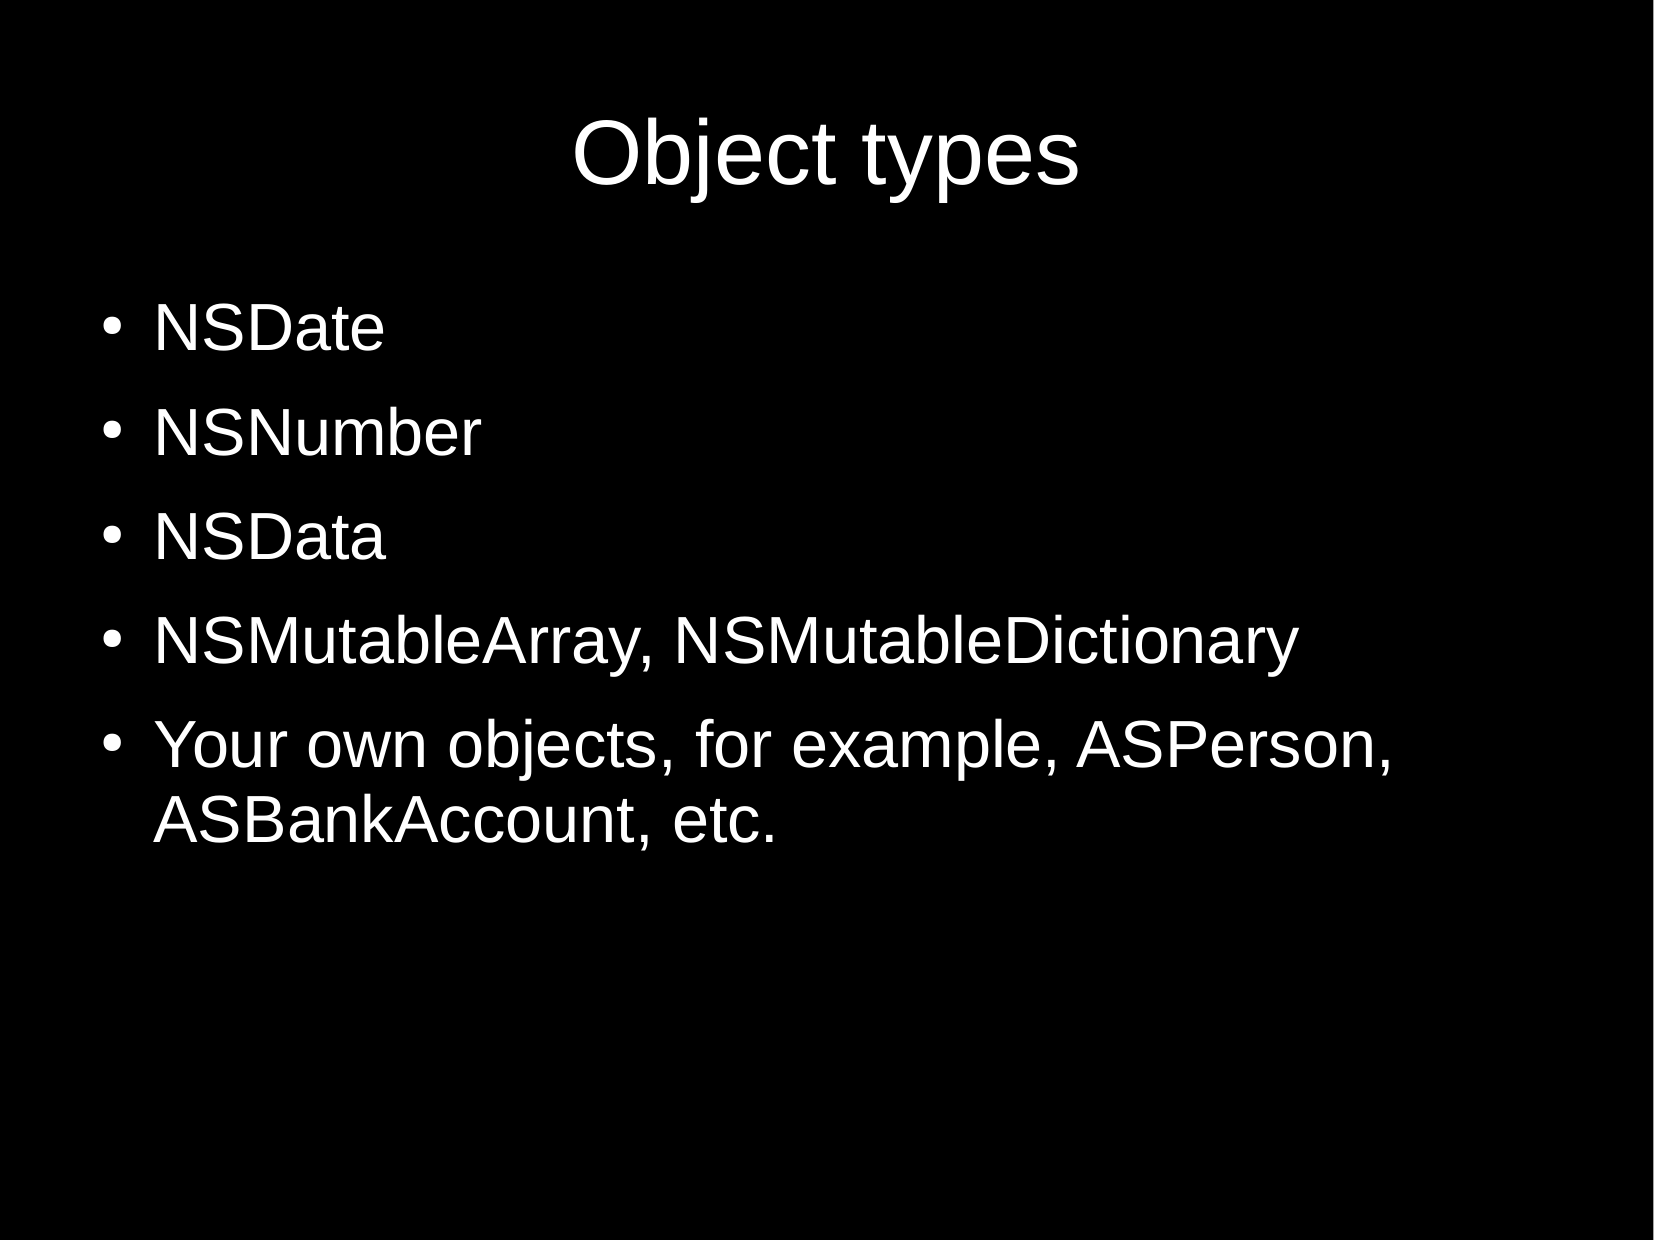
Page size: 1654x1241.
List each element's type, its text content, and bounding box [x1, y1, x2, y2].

title Object types [82, 49, 1571, 257]
list NSDate NSNumber NSData NSMutableArray, NSMutableDictionary Your own objects, for example, ASPerson, ASBankAccount, etc. [82, 290, 1571, 1010]
